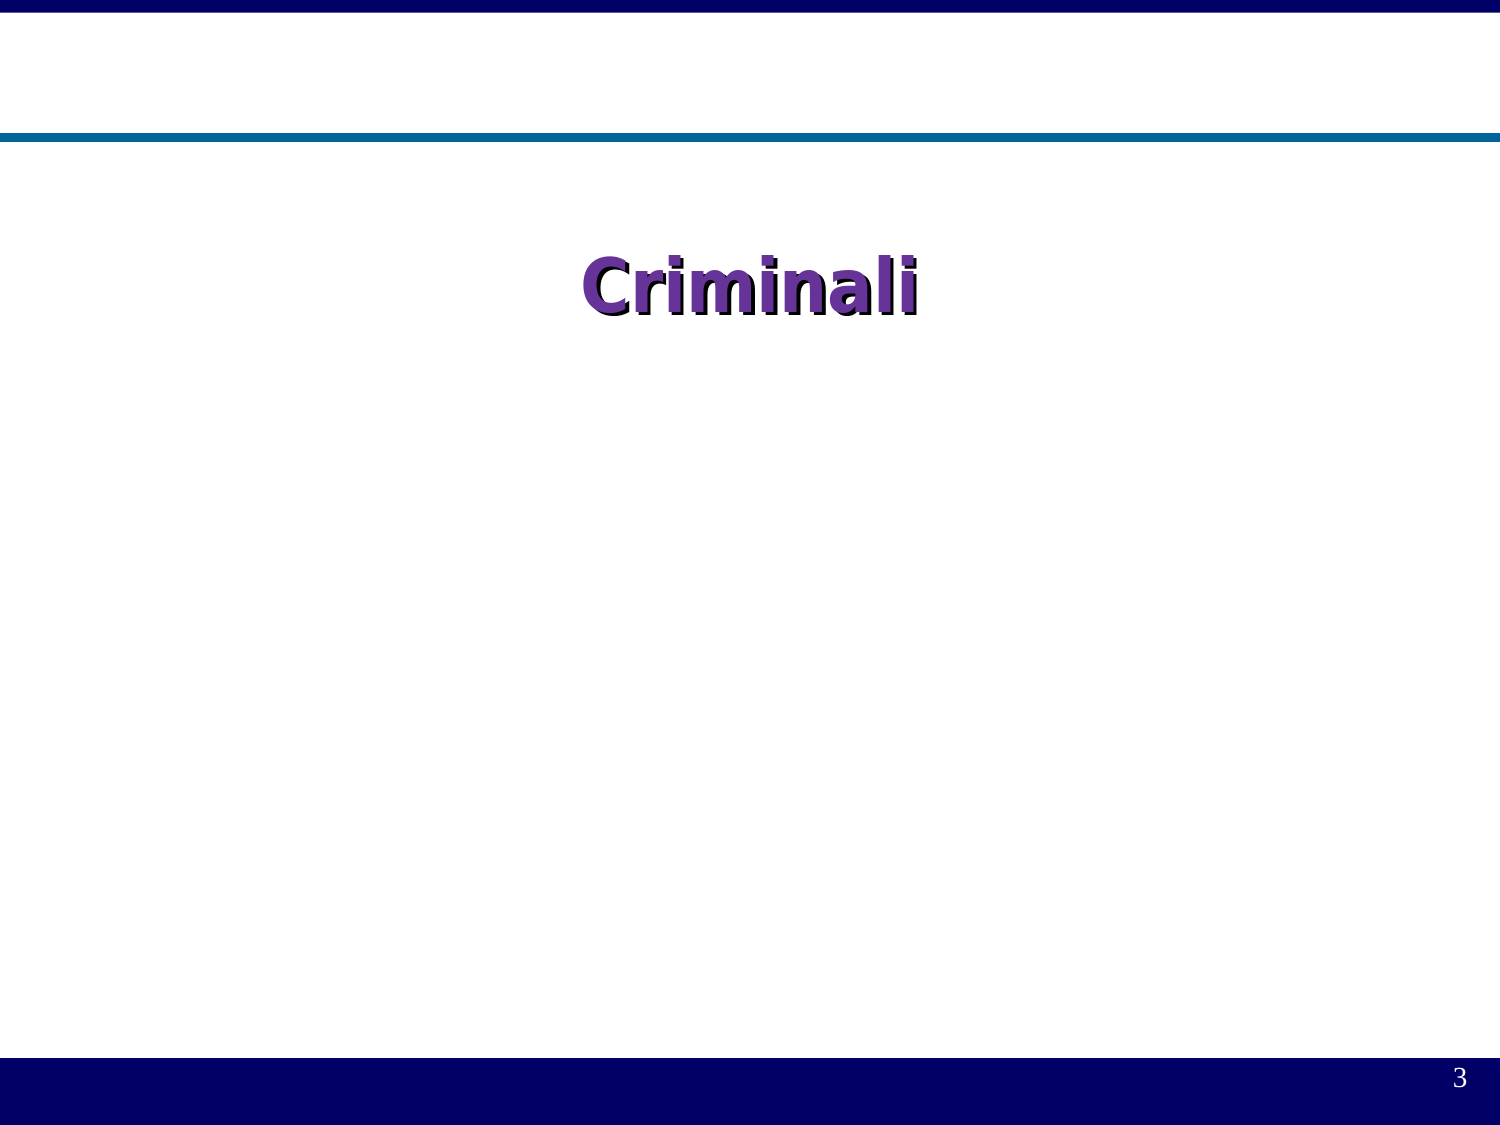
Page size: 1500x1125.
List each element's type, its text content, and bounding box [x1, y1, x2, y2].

subtitle Criminali [30, 0, 1471, 580]
